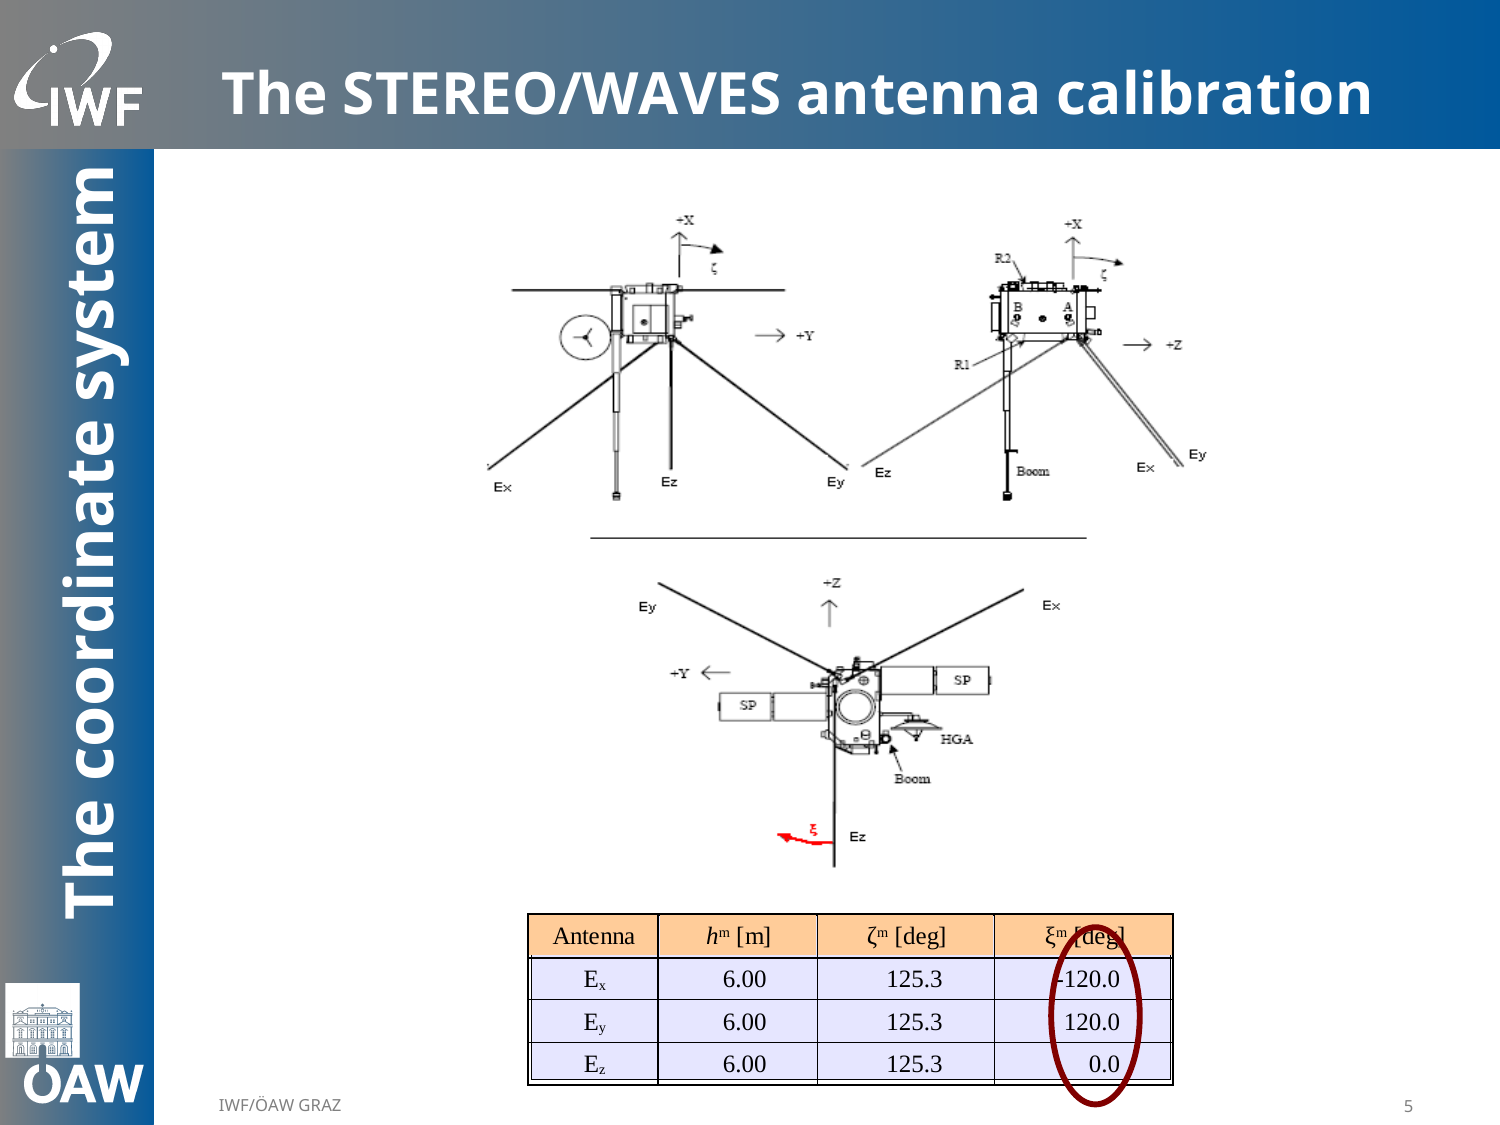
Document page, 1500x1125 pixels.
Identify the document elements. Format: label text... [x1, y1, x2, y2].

picture [5, 983, 154, 1105]
chart [348, 912, 1353, 1090]
text_box The coordinate system [29, 148, 154, 959]
chart [1055, 931, 1136, 1090]
picture [8, 32, 154, 132]
title The STEREO/WAVES antenna calibration [206, 16, 1459, 176]
picture [459, 192, 1223, 886]
